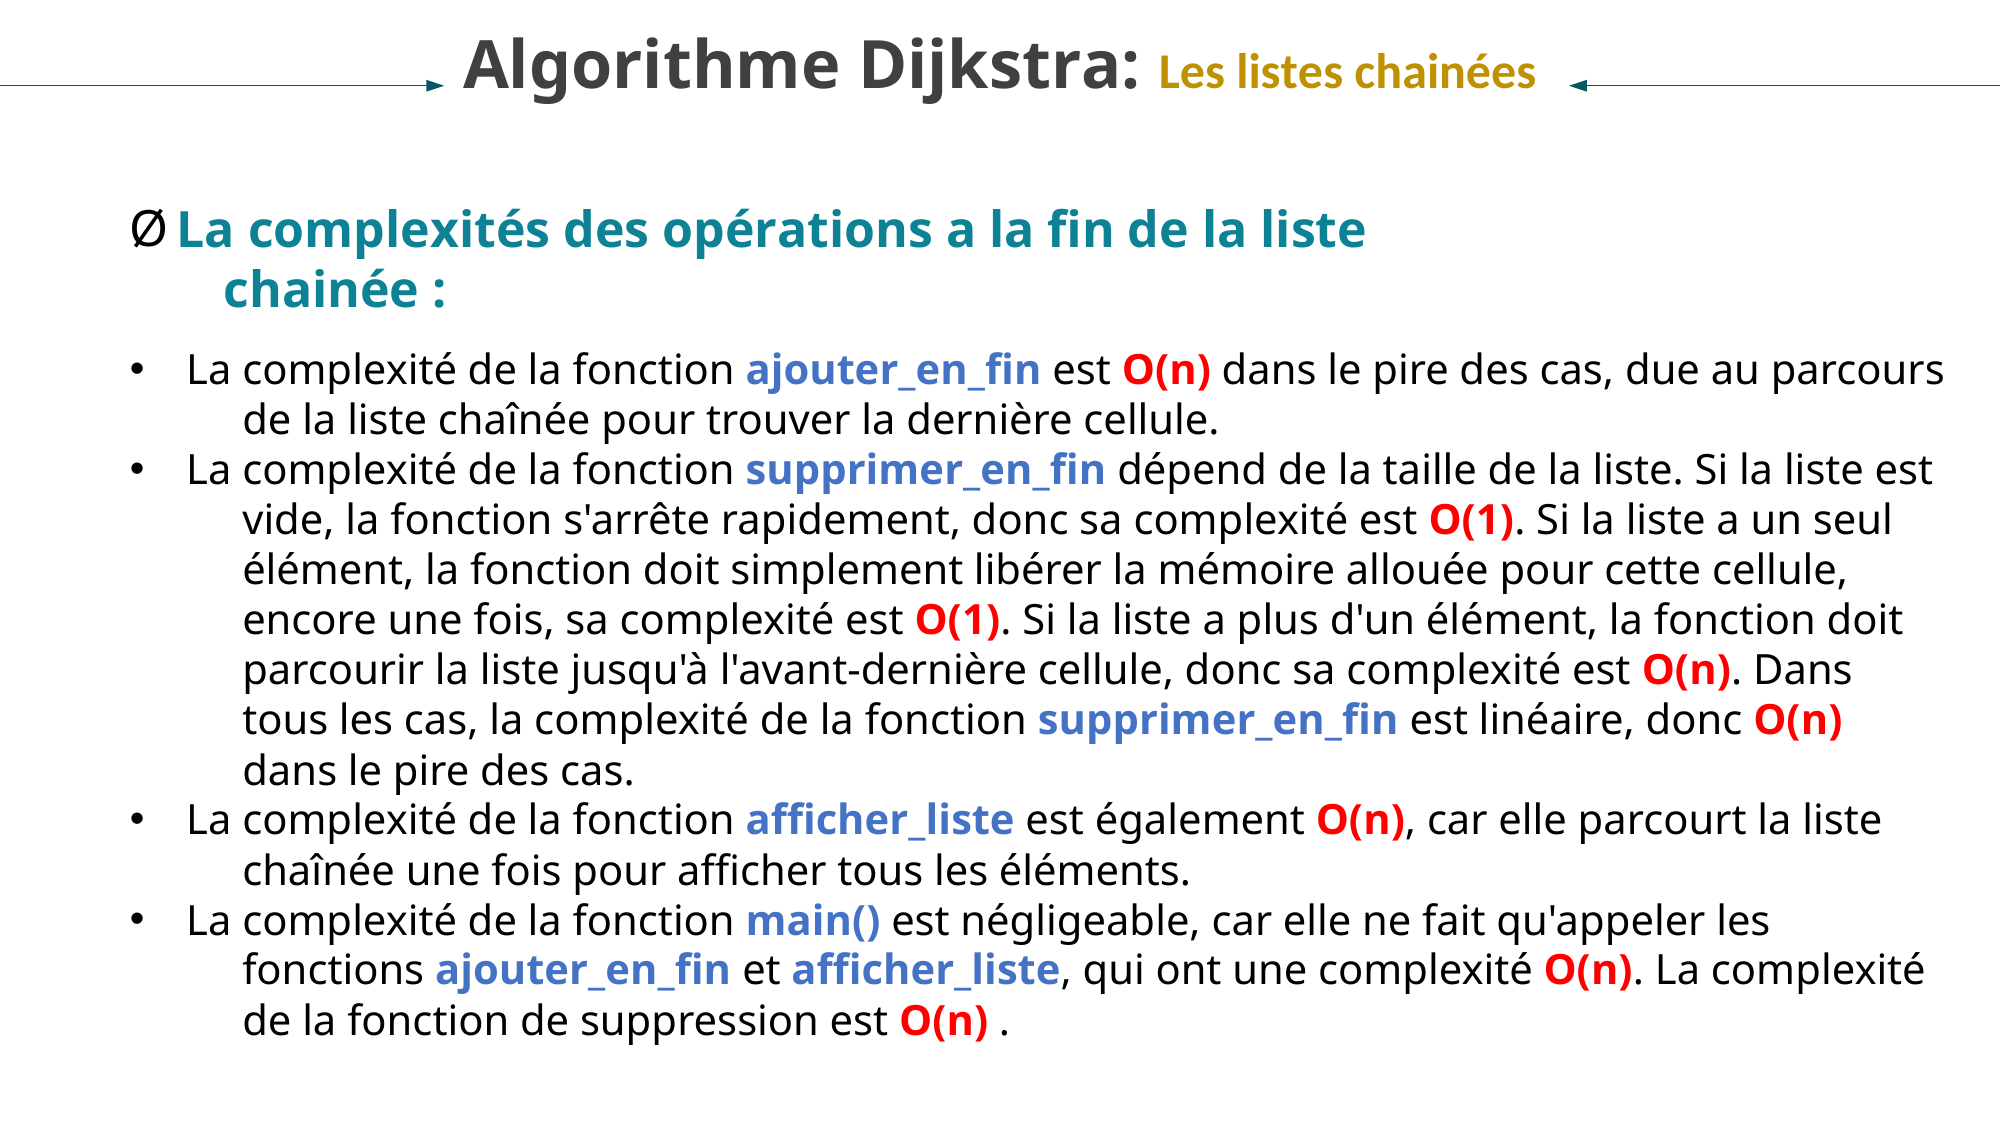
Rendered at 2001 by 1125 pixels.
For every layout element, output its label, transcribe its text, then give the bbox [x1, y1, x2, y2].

text_box La complexités des opérations a la fin de la liste chainée : [114, 189, 1560, 266]
text_box La complexité de la fonction ajouter_en_fin est O(n) dans le pire des cas, due au parcours de la liste chaînée pour trouver la dernière cellule. La complexité de la fonction supprimer_en_fin dépend de la taille de la liste. Si la liste est vide, la fonction s'arrête rapidement, donc sa complexité est O(1). Si la liste a un seul élément, la fonction doit simplement libérer la mémoire allouée pour cette cellule, encore une fois, sa complexité est O(1). Si la liste a plus d'un élément, la fonction doit parcourir la liste jusqu'à l'avant-dernière cellule, donc sa complexité est O(n). Dans tous les cas, la complexité de la fonction supprimer_en_fin est linéaire, donc O(n) dans le pire des cas. La complexité de la fonction afficher_liste est également O(n), car elle parcourt la liste chaînée une fois pour afficher tous les éléments. La complexité de la fonction main() est négligeable, car elle ne fait qu'appeler les fonctions ajouter_en_fin et afficher_liste, qui ont une complexité O(n). La complexité de la fonction de suppression est O(n) . [114, 335, 1963, 1008]
text_box Algorithme Dijkstra: Les listes chainées [37, 31, 1963, 104]
